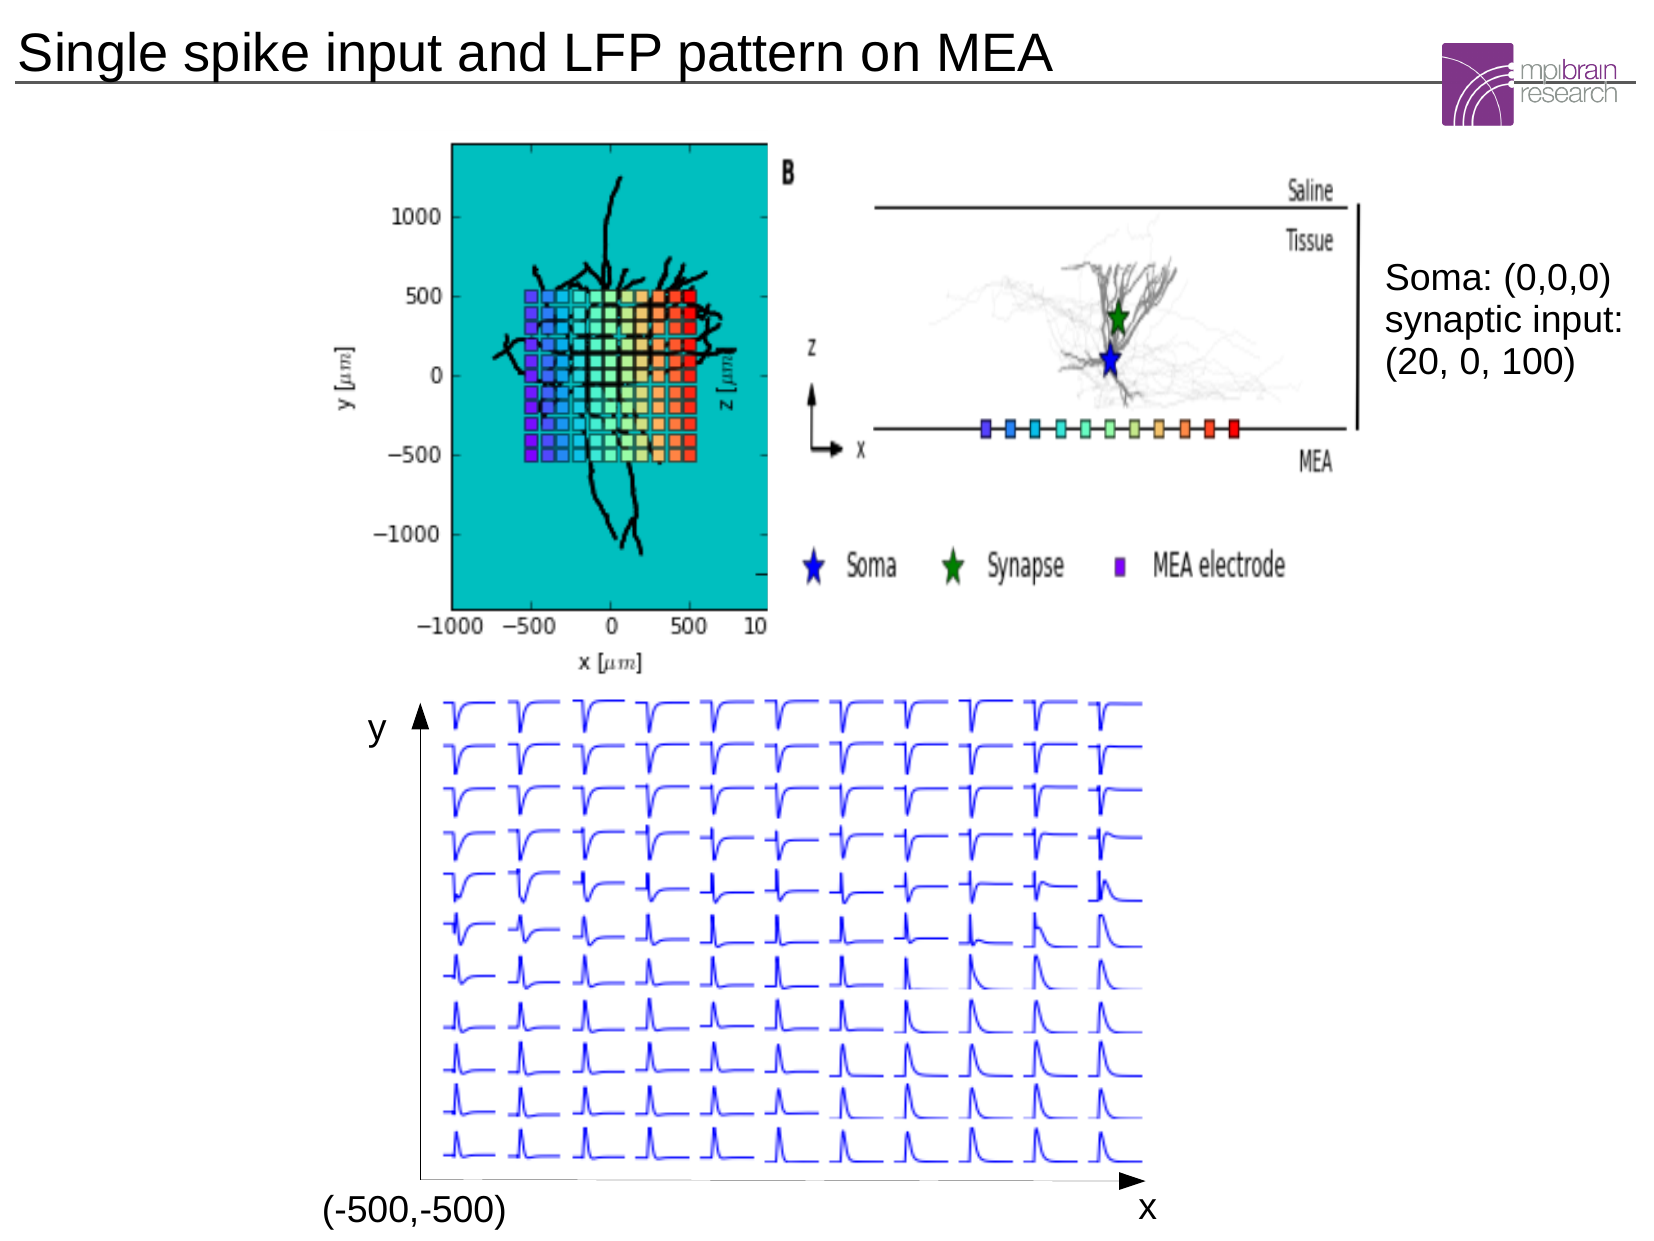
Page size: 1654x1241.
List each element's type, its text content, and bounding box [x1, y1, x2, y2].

picture [318, 129, 1170, 1207]
text_box y [353, 699, 402, 756]
text_box (-500,-500) [307, 1181, 522, 1238]
text_box Soma: (0,0,0) synaptic input: (20, 0, 100) [1370, 248, 1639, 390]
text_box Single spike input and LFP pattern on MEA [3, 14, 1071, 91]
text_box x [1123, 1178, 1173, 1236]
picture [1441, 42, 1619, 127]
picture [777, 153, 1364, 615]
